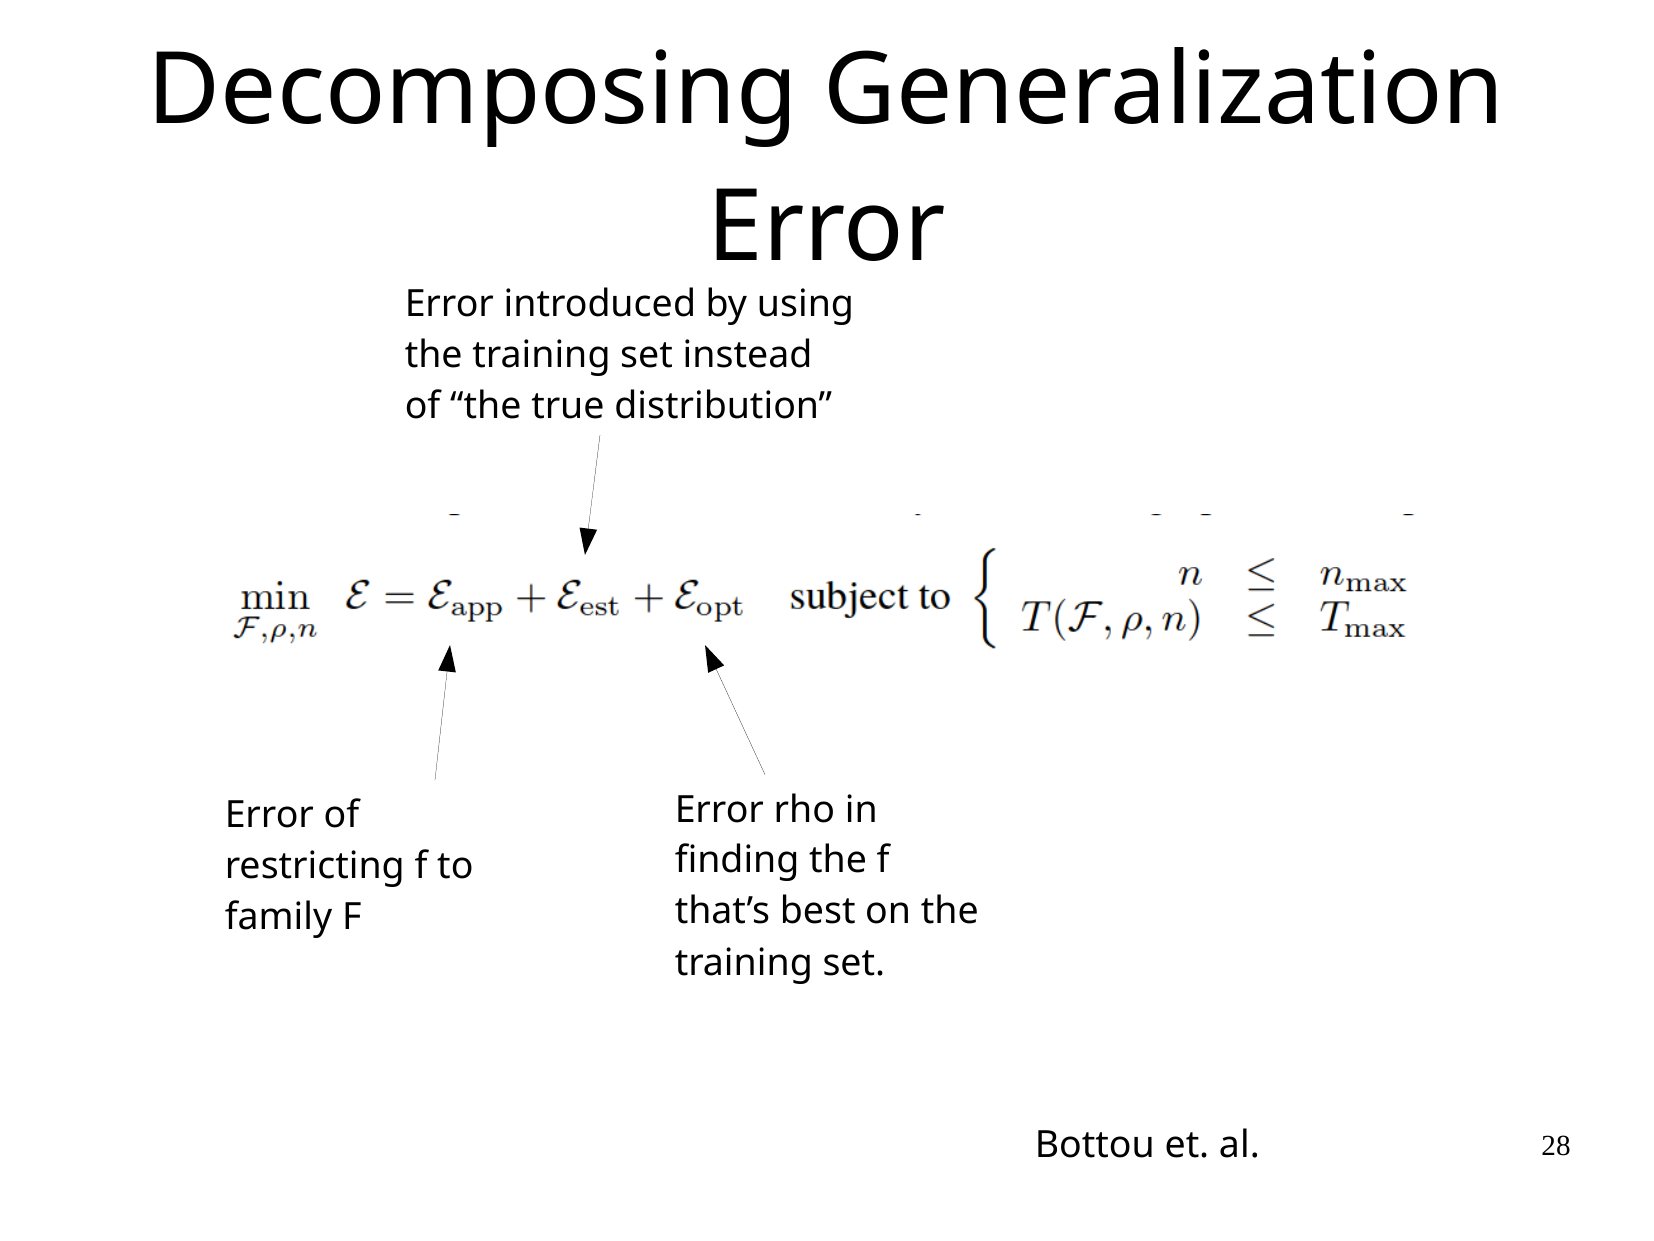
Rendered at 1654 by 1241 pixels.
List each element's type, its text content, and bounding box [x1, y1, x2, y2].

text_box Error rho in finding the f that’s best on the training set. [660, 774, 1006, 903]
title Decomposing Generalization Error [82, 49, 1571, 257]
text_box Error introduced by using the training set instead of “the true distribution” [390, 269, 871, 436]
text_box Error of restricting f to family F [210, 780, 556, 871]
text_box Bottou et. al. [1020, 1110, 1591, 1163]
picture [210, 514, 1450, 676]
